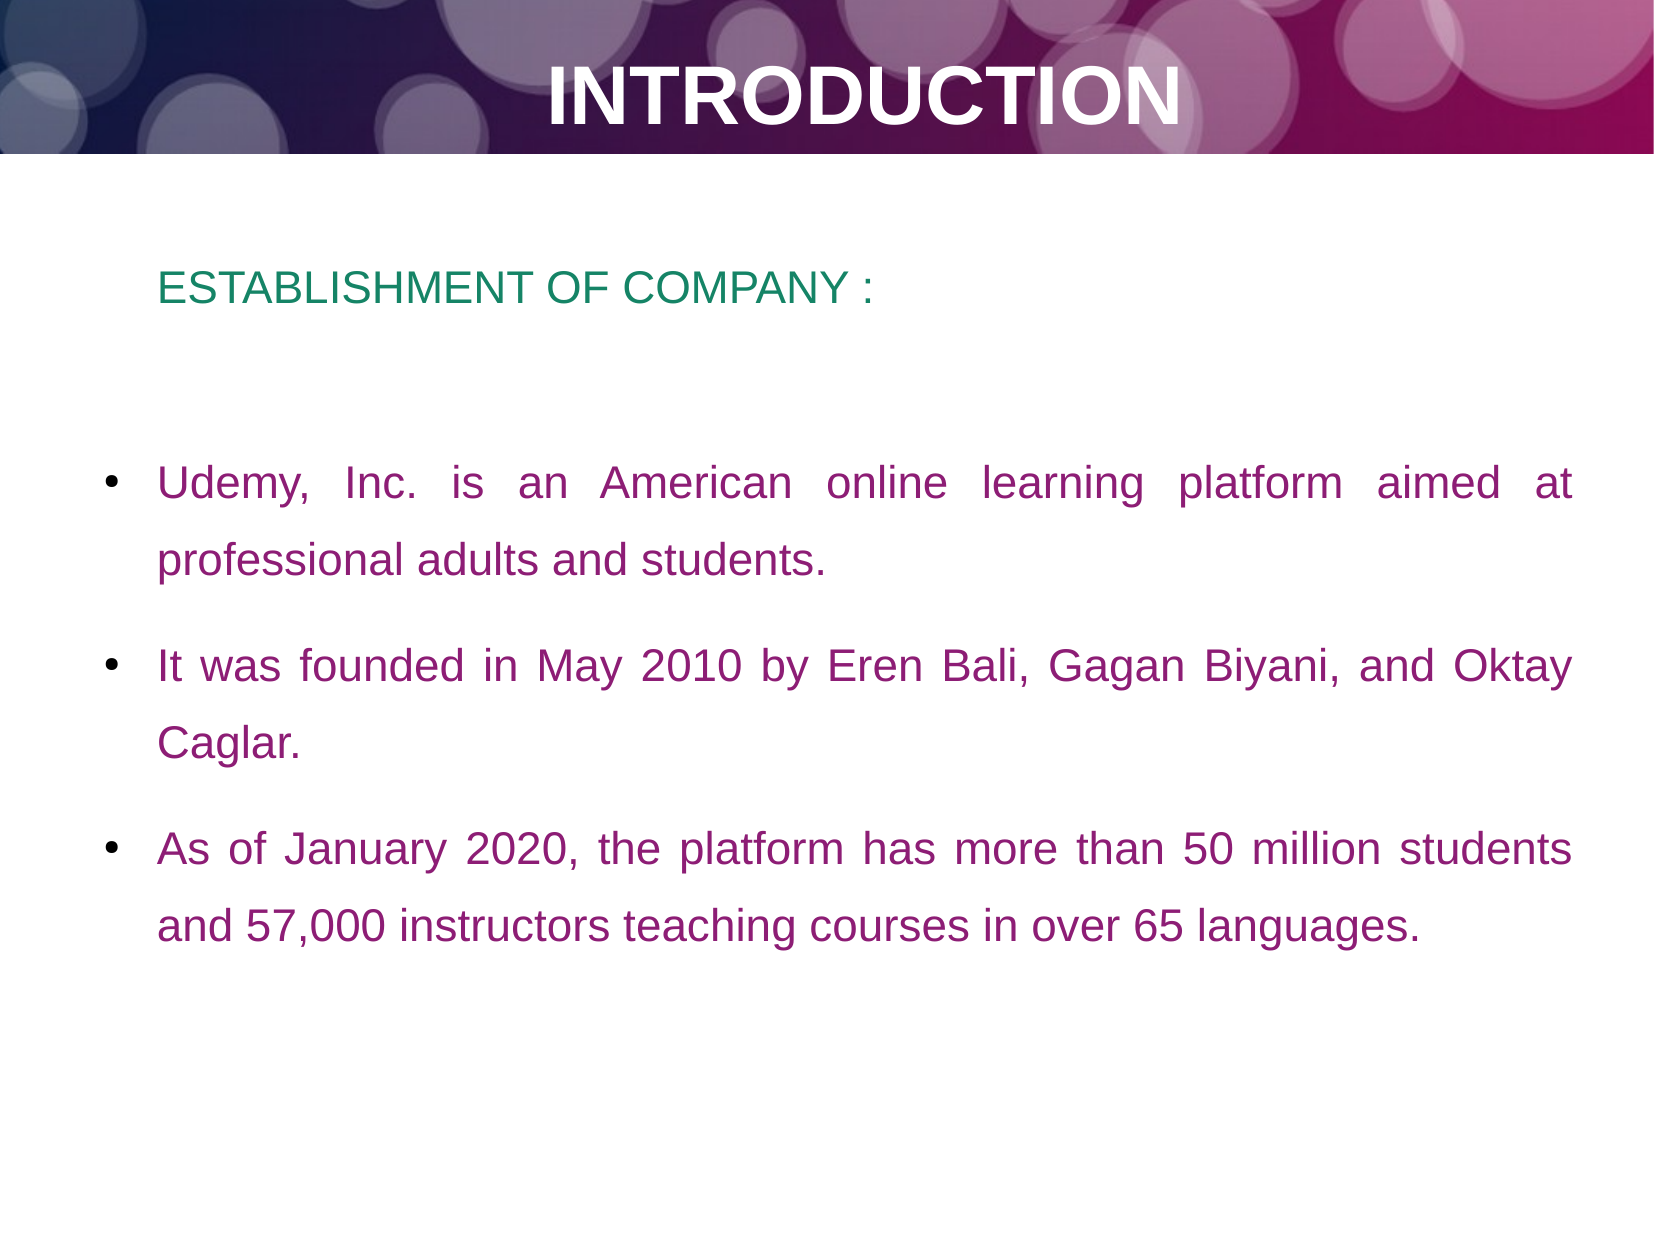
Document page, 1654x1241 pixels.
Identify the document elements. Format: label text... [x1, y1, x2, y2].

picture [0, 0, 1654, 154]
list INTRODUCTION ESTABLISHMENT OF COMPANY : Udemy, Inc. is an American online learning platform aimed at professional adults and students. It was founded in May 2010 by Eren Bali, Gagan Biyani, and Oktay Caglar. As of January 2020, the platform has more than 50 million students and 57,000 instructors teaching courses in over 65 languages. [85, 49, 1575, 1113]
